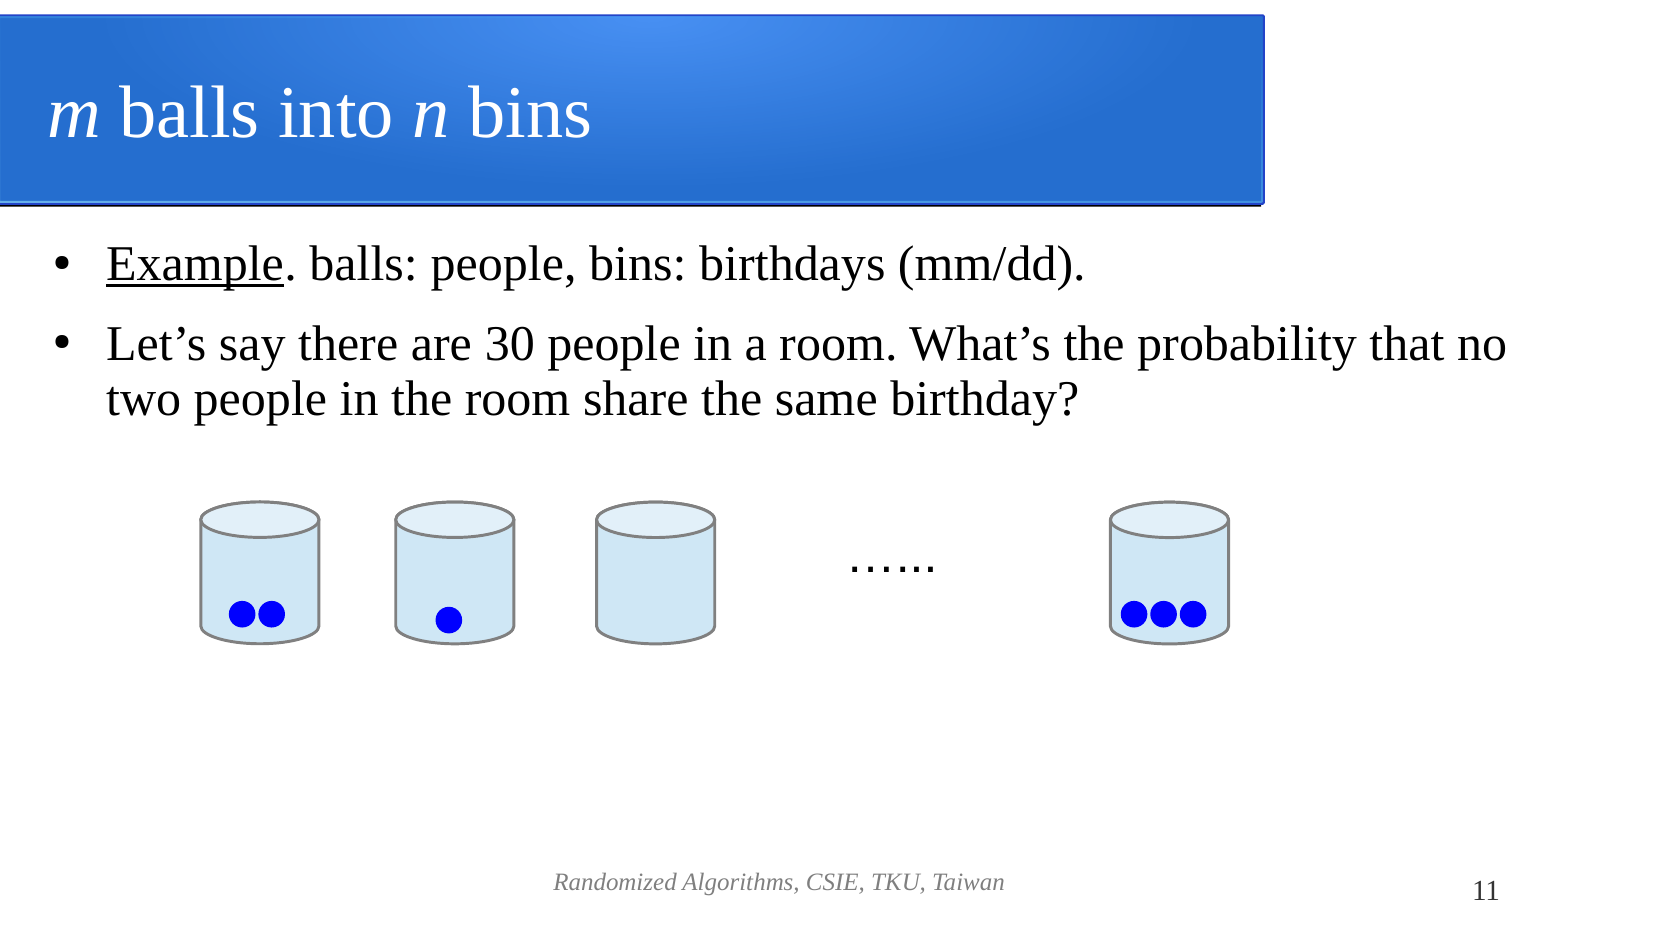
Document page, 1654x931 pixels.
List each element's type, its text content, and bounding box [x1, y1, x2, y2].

list Example. balls: people, bins: birthdays (mm/dd). Let’s say there are 30 people in a room. What’s the probability that no two people in the room share the same birthday? [35, 236, 1524, 485]
text_box [395, 521, 514, 644]
text_box [596, 522, 715, 644]
text_box [1110, 522, 1229, 644]
text_box …... [826, 519, 957, 591]
text_box [200, 521, 319, 644]
title m balls into n bins [47, 35, 1199, 189]
